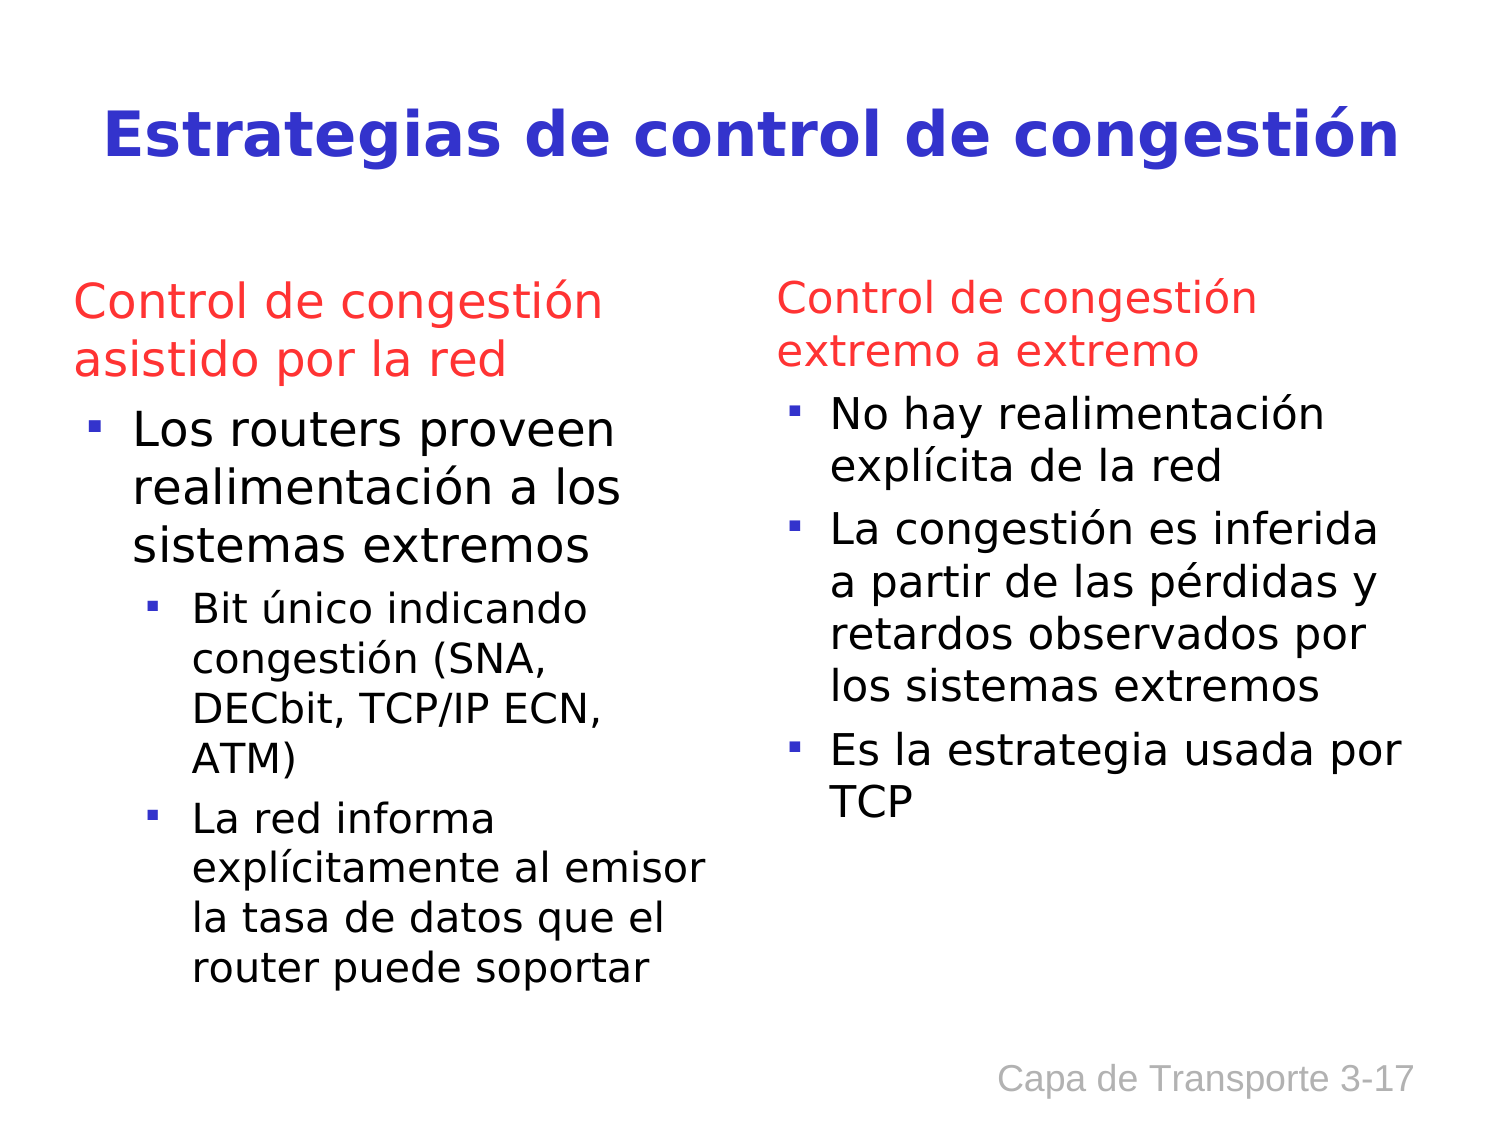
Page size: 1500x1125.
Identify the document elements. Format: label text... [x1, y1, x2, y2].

title Estrategias de control de congestión [87, 37, 1427, 225]
list Control de congestión extremo a extremo No hay realimentación explícita de la red La congestión es inferida a partir de las pérdidas y retardos observados por los sistemas extremos Es la estrategia usada por TCP [761, 262, 1431, 1047]
list Control de congestión asistido por la red Los routers proveen realimentación a los sistemas extremos Bit único indicando congestión (SNA, DECbit, TCP/IP ECN, ATM) La red informa explícitamente al emisor la tasa de datos que el router puede soportar [59, 262, 729, 1047]
